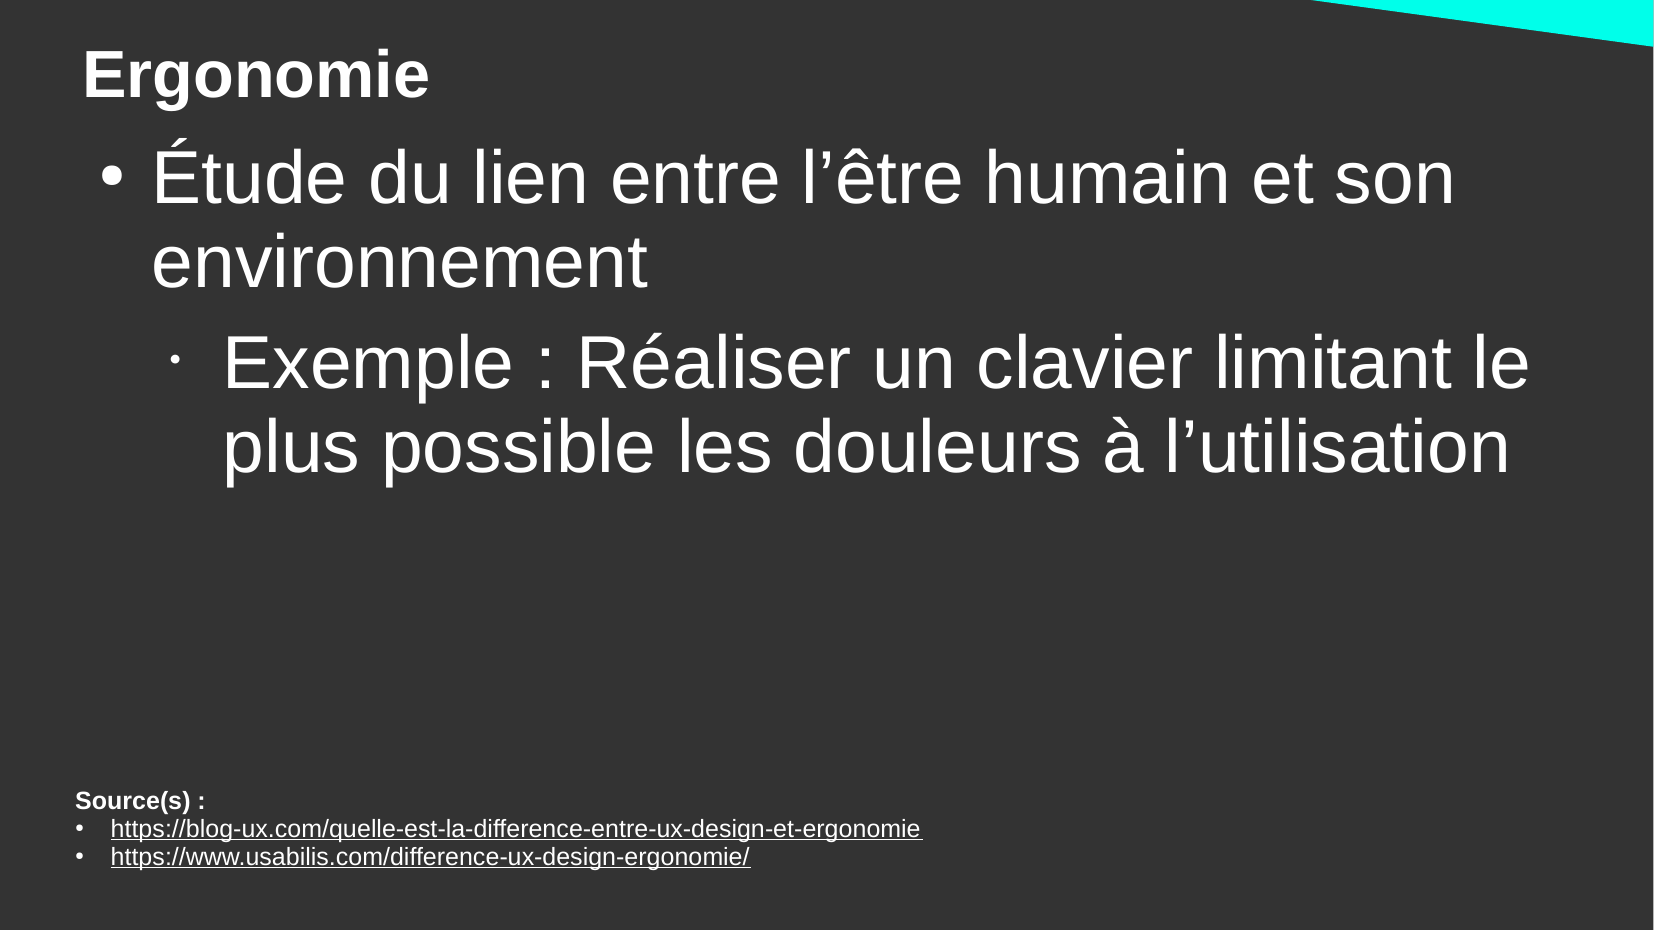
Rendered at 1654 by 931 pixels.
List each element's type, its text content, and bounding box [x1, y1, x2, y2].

text_box Source(s) : https://blog-ux.com/quelle-est-la-difference-entre-ux-design-et-ergonomie https://www.usabilis.com/difference-ux-design-ergonomie/ [60, 779, 1546, 931]
title Ergonomie [82, 37, 1571, 114]
text_box [1311, 0, 1654, 47]
list Étude du lien entre l’être humain et son environnement Exemple : Réaliser un clavier limitant le plus possible les douleurs à l’utilisation [80, 135, 1620, 804]
